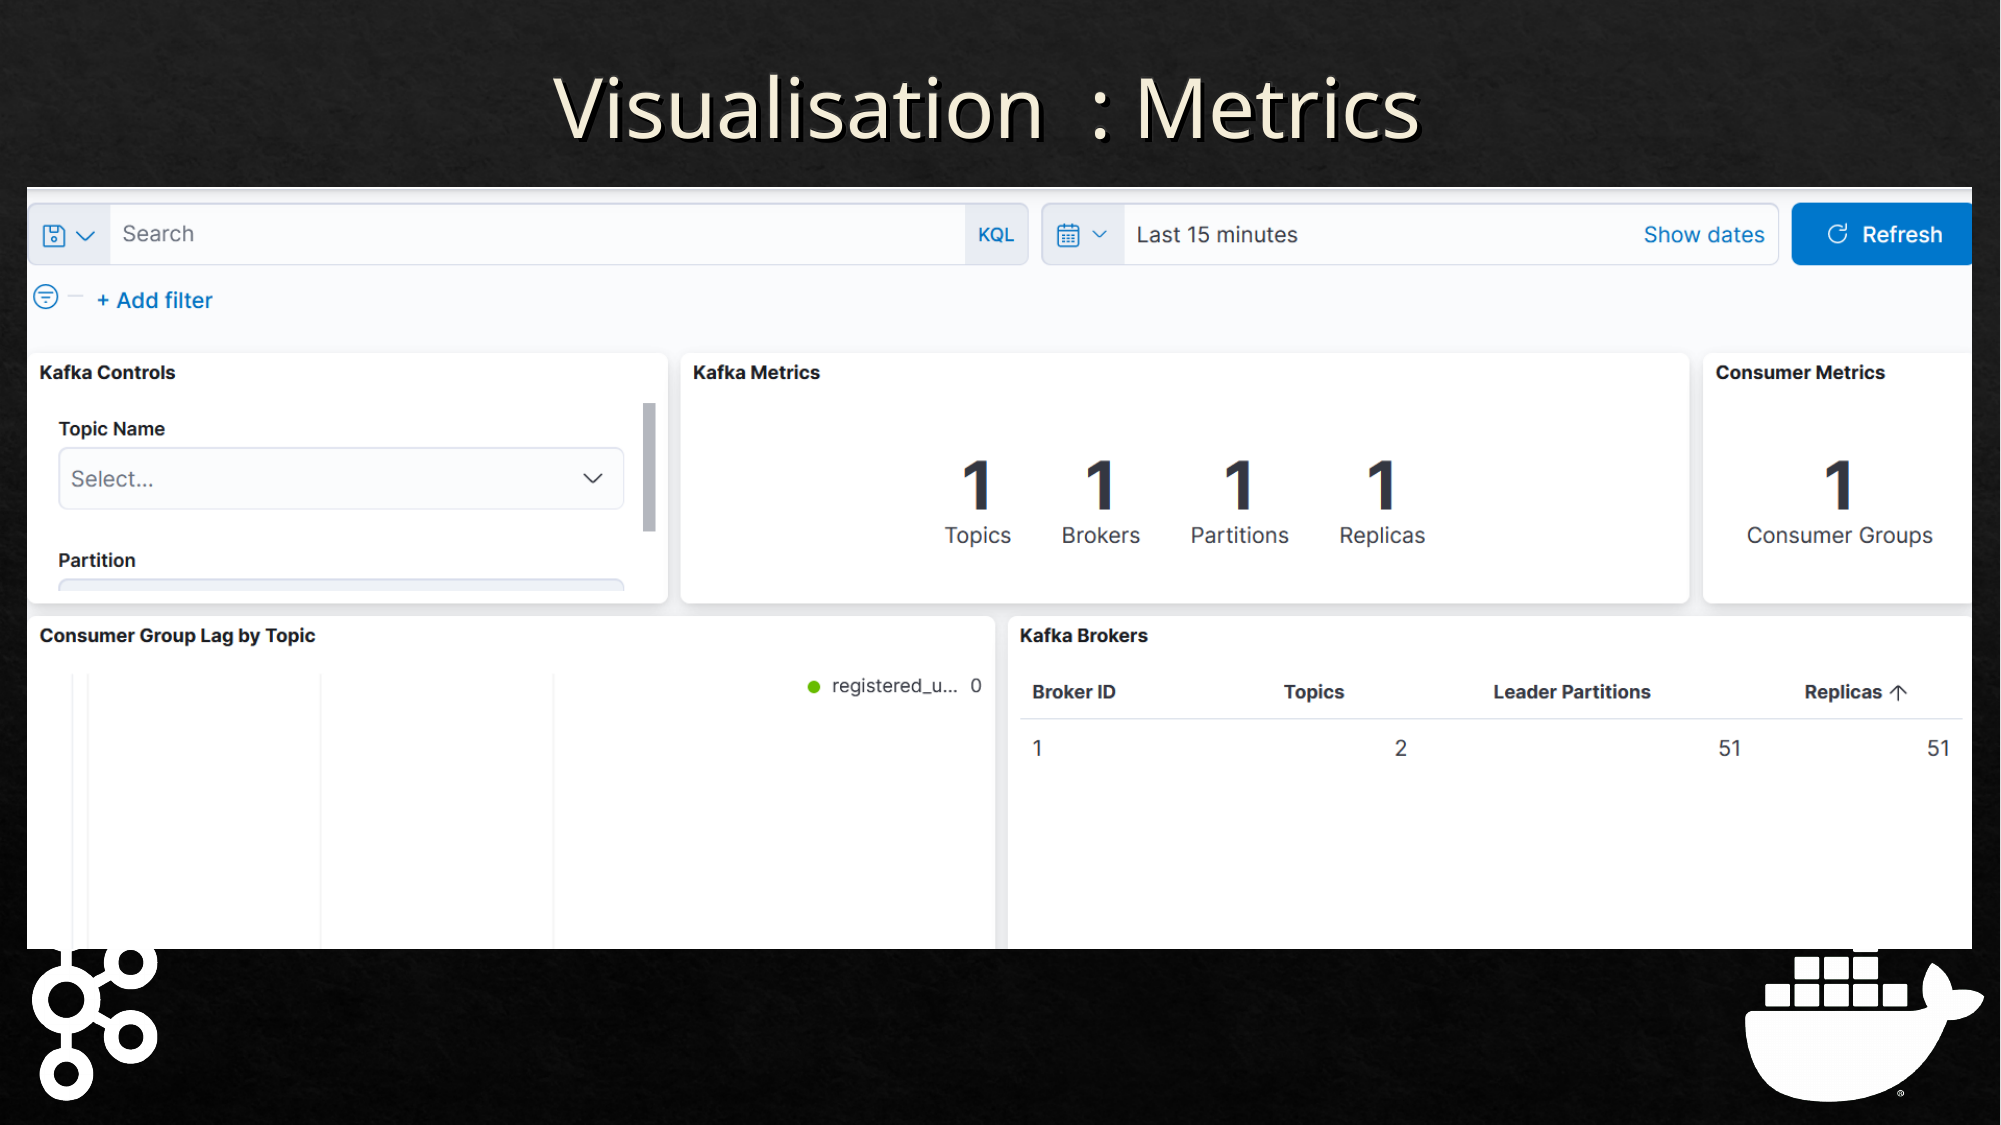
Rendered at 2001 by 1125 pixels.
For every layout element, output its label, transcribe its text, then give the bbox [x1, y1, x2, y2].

title Visualisation : Metrics [149, 57, 1849, 187]
picture [0, 187, 1986, 1125]
